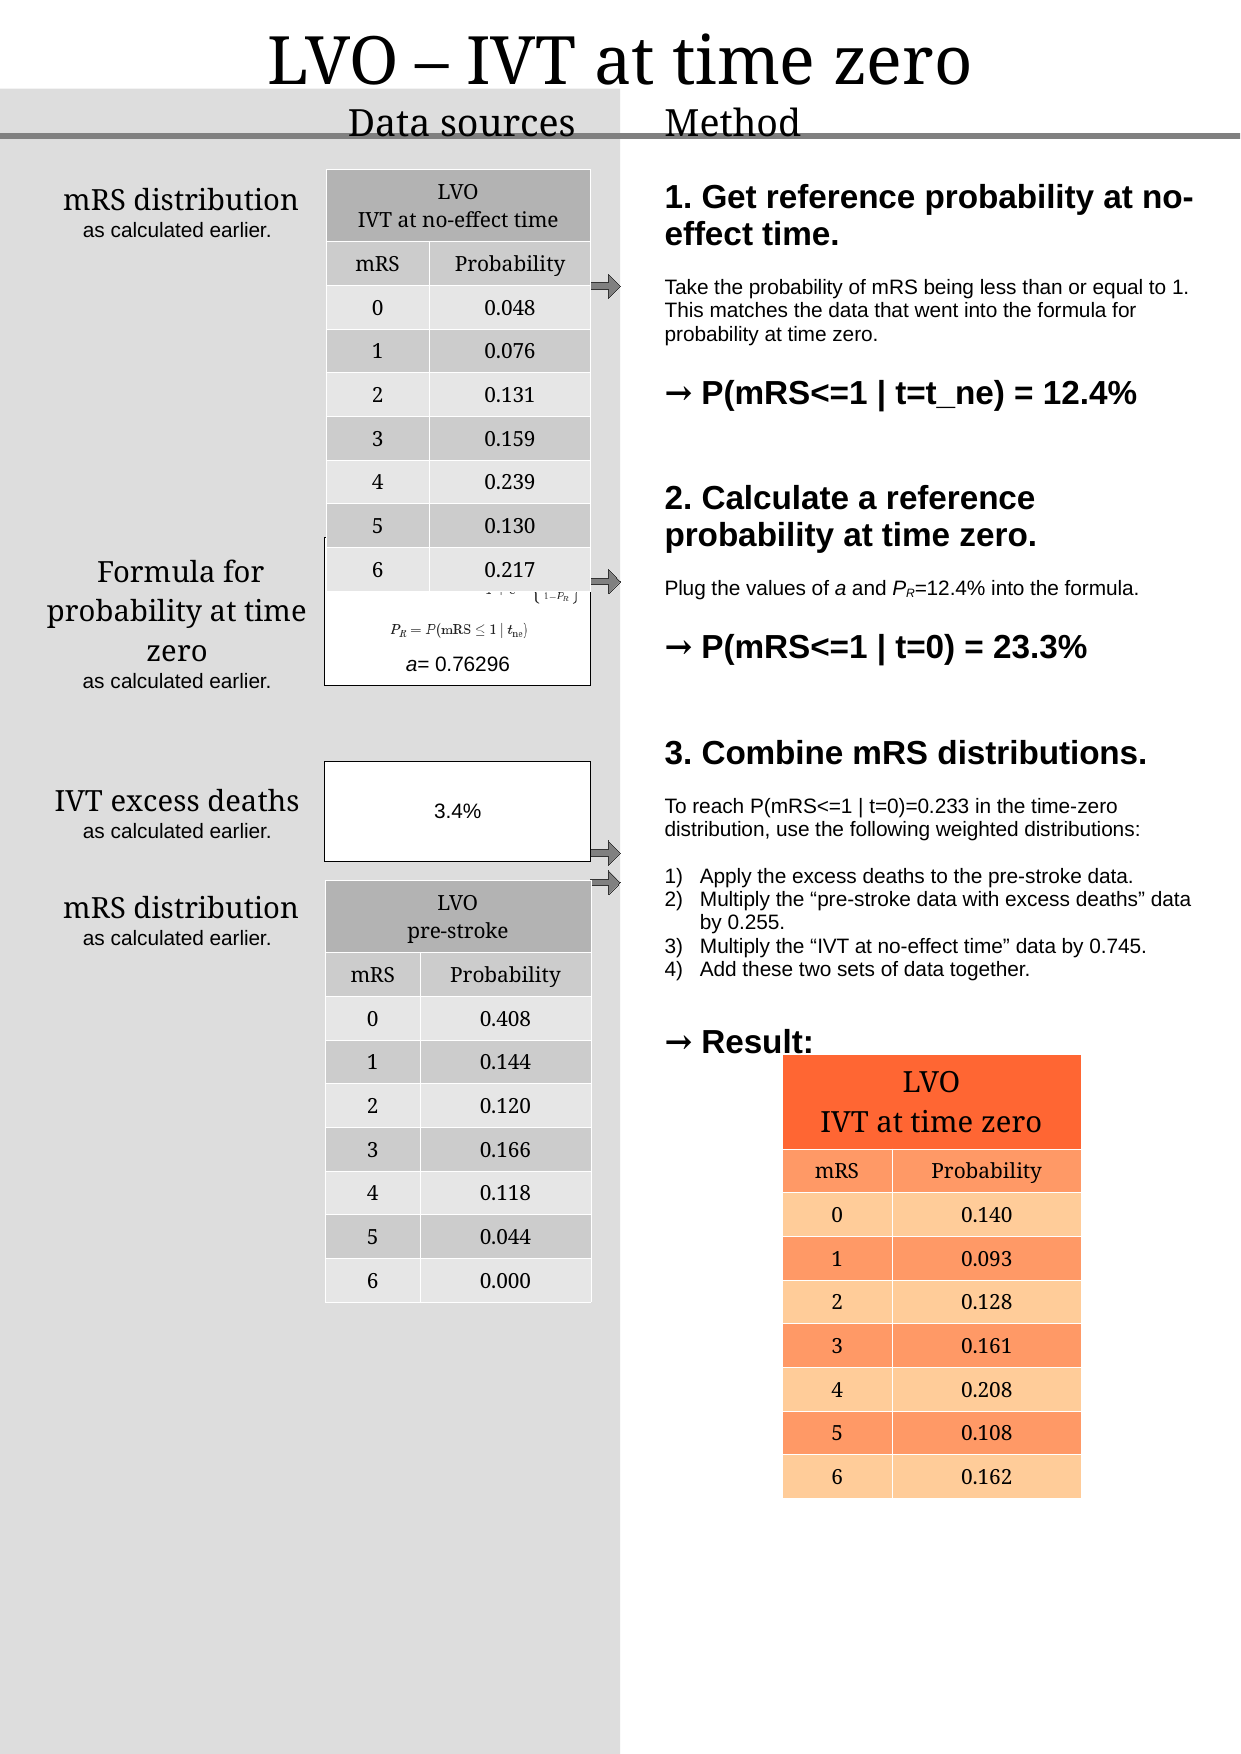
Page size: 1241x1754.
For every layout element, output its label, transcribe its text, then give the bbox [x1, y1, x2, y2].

table_cell 2 [326, 1084, 420, 1127]
table_cell 5 [326, 1215, 420, 1258]
table_cell 3 [326, 1128, 420, 1171]
table_cell 2 [327, 373, 429, 416]
table_cell 0.217 [430, 548, 590, 591]
table_cell 3 [783, 1324, 892, 1367]
table_cell 0.000 [421, 1259, 591, 1302]
table_cell 0.166 [421, 1128, 591, 1171]
table_cell 0.118 [421, 1172, 591, 1214]
table_cell 0.408 [421, 997, 591, 1040]
table_cell 0.108 [893, 1412, 1081, 1454]
text_box IVT excess deaths as calculated earlier. [29, 761, 324, 862]
table_cell 0.162 [893, 1455, 1081, 1498]
table_cell 1 [326, 1041, 420, 1083]
table_header LVO IVT at time zero [783, 1055, 1081, 1149]
table_cell 0 [783, 1193, 892, 1236]
table_cell 4 [327, 461, 429, 503]
text_box 3.4% [324, 761, 591, 862]
table_cell 0.128 [893, 1281, 1081, 1323]
table_cell 0.208 [893, 1368, 1081, 1411]
table_cell 0.120 [421, 1084, 591, 1127]
table_cell 1 [783, 1237, 892, 1280]
table_cell 1 [327, 330, 429, 372]
text_box mRS distribution as calculated earlier. [29, 879, 325, 1010]
table_cell 5 [783, 1412, 892, 1454]
table_cell 2 [783, 1281, 892, 1323]
table_cell 4 [326, 1172, 420, 1214]
text_box LVO – IVT at time zero [0, 5, 1241, 88]
table_cell 0.093 [893, 1237, 1081, 1280]
table_cell Probability [893, 1150, 1081, 1192]
text_box [591, 569, 621, 594]
table_cell 0 [327, 286, 429, 329]
table_cell 0.144 [421, 1041, 591, 1083]
table_cell 0.239 [430, 461, 590, 503]
table_cell 0.159 [430, 417, 590, 460]
table_cell 6 [783, 1455, 892, 1498]
table_cell Probability [430, 242, 590, 285]
table_cell 4 [783, 1368, 892, 1411]
text_box mRS distribution as calculated earlier. [29, 171, 325, 302]
text_box Method [649, 89, 1211, 146]
table_cell 0.131 [430, 373, 590, 416]
table_header LVO pre-stroke [326, 881, 591, 952]
table_cell mRS [783, 1150, 892, 1192]
table_cell Probability [421, 953, 591, 996]
text_box 1. Get reference probability at no-effect time. Take the probability of mRS being less than or equal to 1. This matches the data that went into the formula for probability at time zero. → P(mRS<=1 | t=t_ne) = 12.4% 2. Calculate a reference probability at time zero. Plug the values of a and PR=12.4% into the formula. → P(mRS<=1 | t=0) = 23.3% 3. Combine mRS distributions. To reach P(mRS<=1 | t=0)=0.233 in the time-zero distribution, use the following weighted distributions: Apply the excess deaths to the pre-stroke data. Multiply the “pre-stroke data with excess deaths” data by 0.255. Multiply the “IVT at no-effect time” data by 0.745. Add these two sets of data together. → Result: [649, 171, 1211, 1051]
text_box [590, 870, 621, 895]
table_cell 0.044 [421, 1215, 591, 1258]
picture [329, 592, 583, 643]
text_box a= 0.76296 [386, 643, 530, 684]
text_box [324, 592, 591, 686]
text_box [591, 840, 621, 866]
table_cell mRS [327, 242, 429, 285]
text_box [591, 274, 621, 299]
table_cell 0.130 [430, 504, 590, 547]
table_cell 3 [327, 417, 429, 460]
text_box Formula for probability at time zero as calculated earlier. [29, 543, 325, 674]
table_cell 0.076 [430, 330, 590, 372]
table_cell 0 [326, 997, 420, 1040]
table_cell 0.161 [893, 1324, 1081, 1367]
table_cell 6 [326, 1259, 420, 1302]
table_cell 0.140 [893, 1193, 1081, 1236]
text_box Data sources [29, 89, 591, 146]
table_cell 5 [327, 504, 429, 547]
table_cell mRS [326, 953, 420, 996]
table_cell 0.048 [430, 286, 590, 329]
table_header LVO IVT at no-effect time [327, 170, 590, 241]
table_cell 6 [327, 548, 429, 591]
